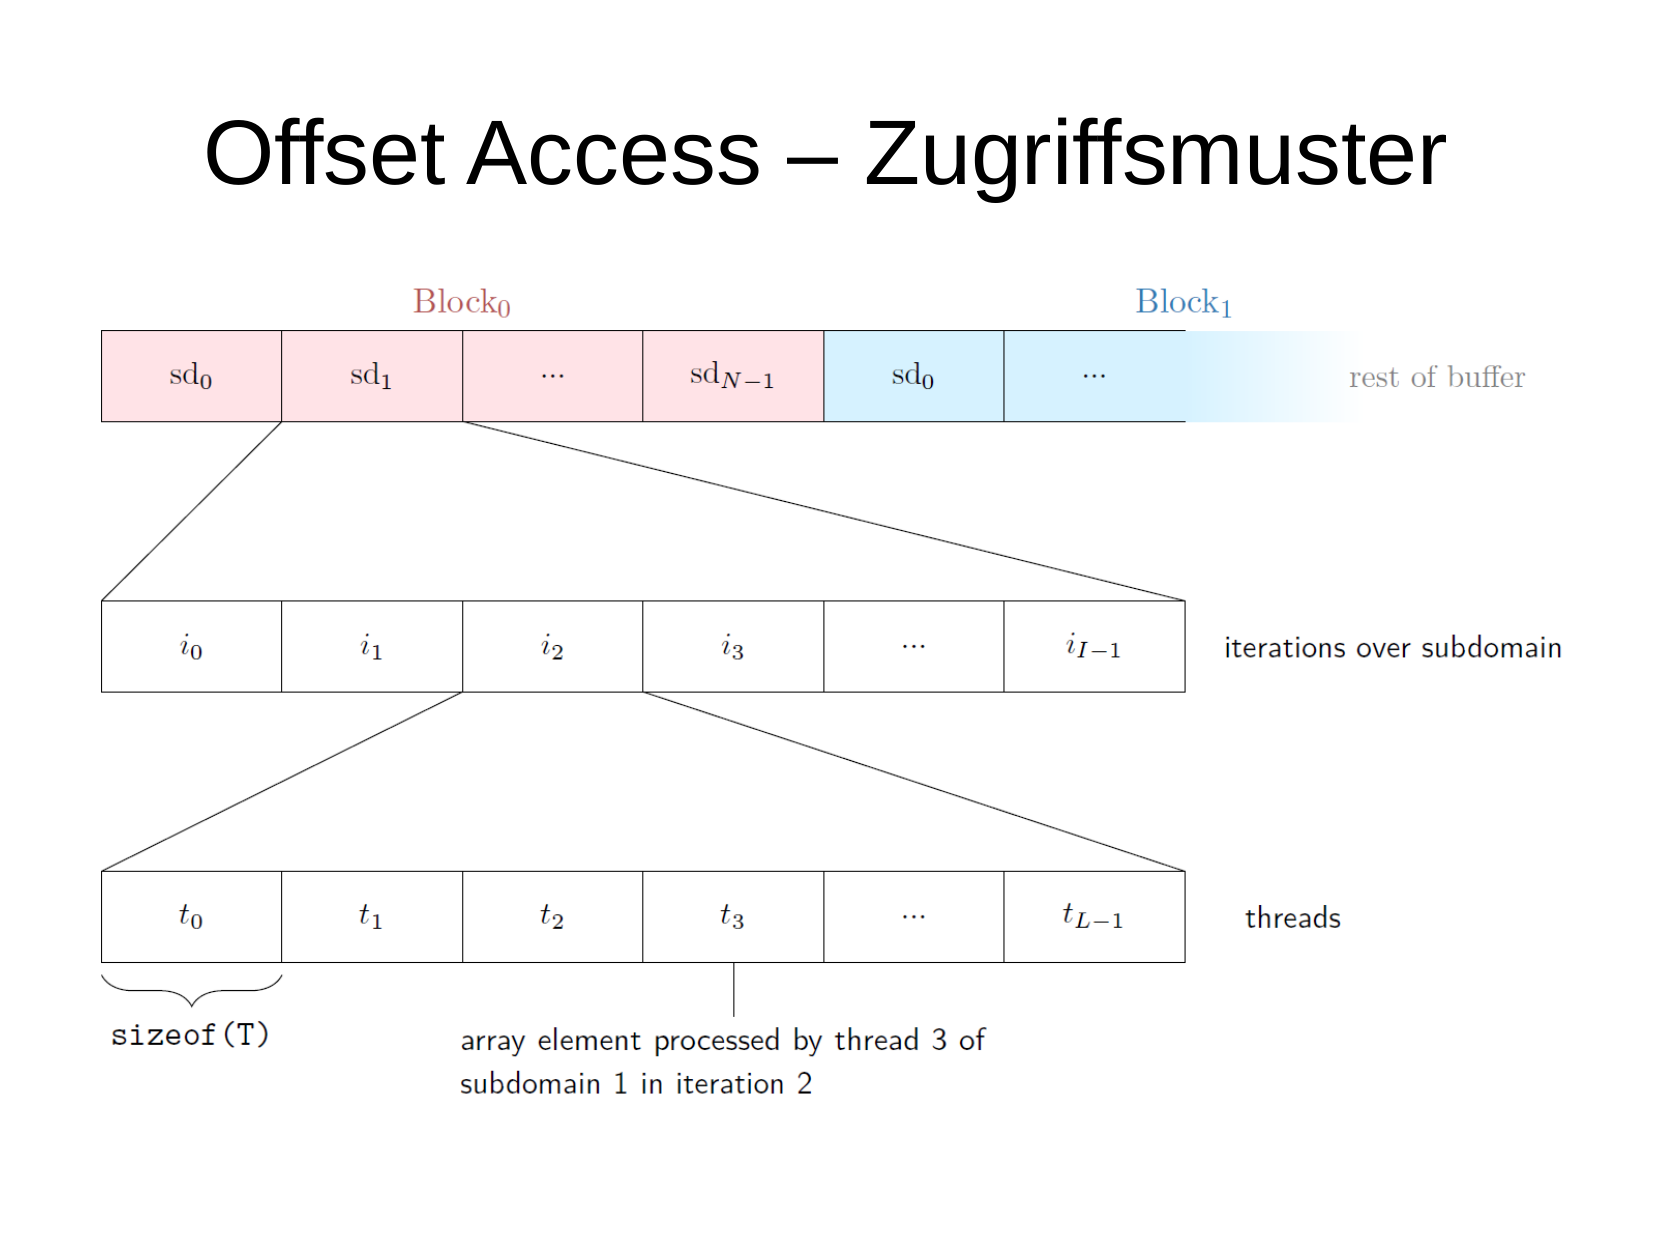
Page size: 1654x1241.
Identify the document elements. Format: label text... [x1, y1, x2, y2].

title Offset Access – Zugriffsmuster [82, 49, 1571, 257]
picture [70, 271, 1583, 1106]
